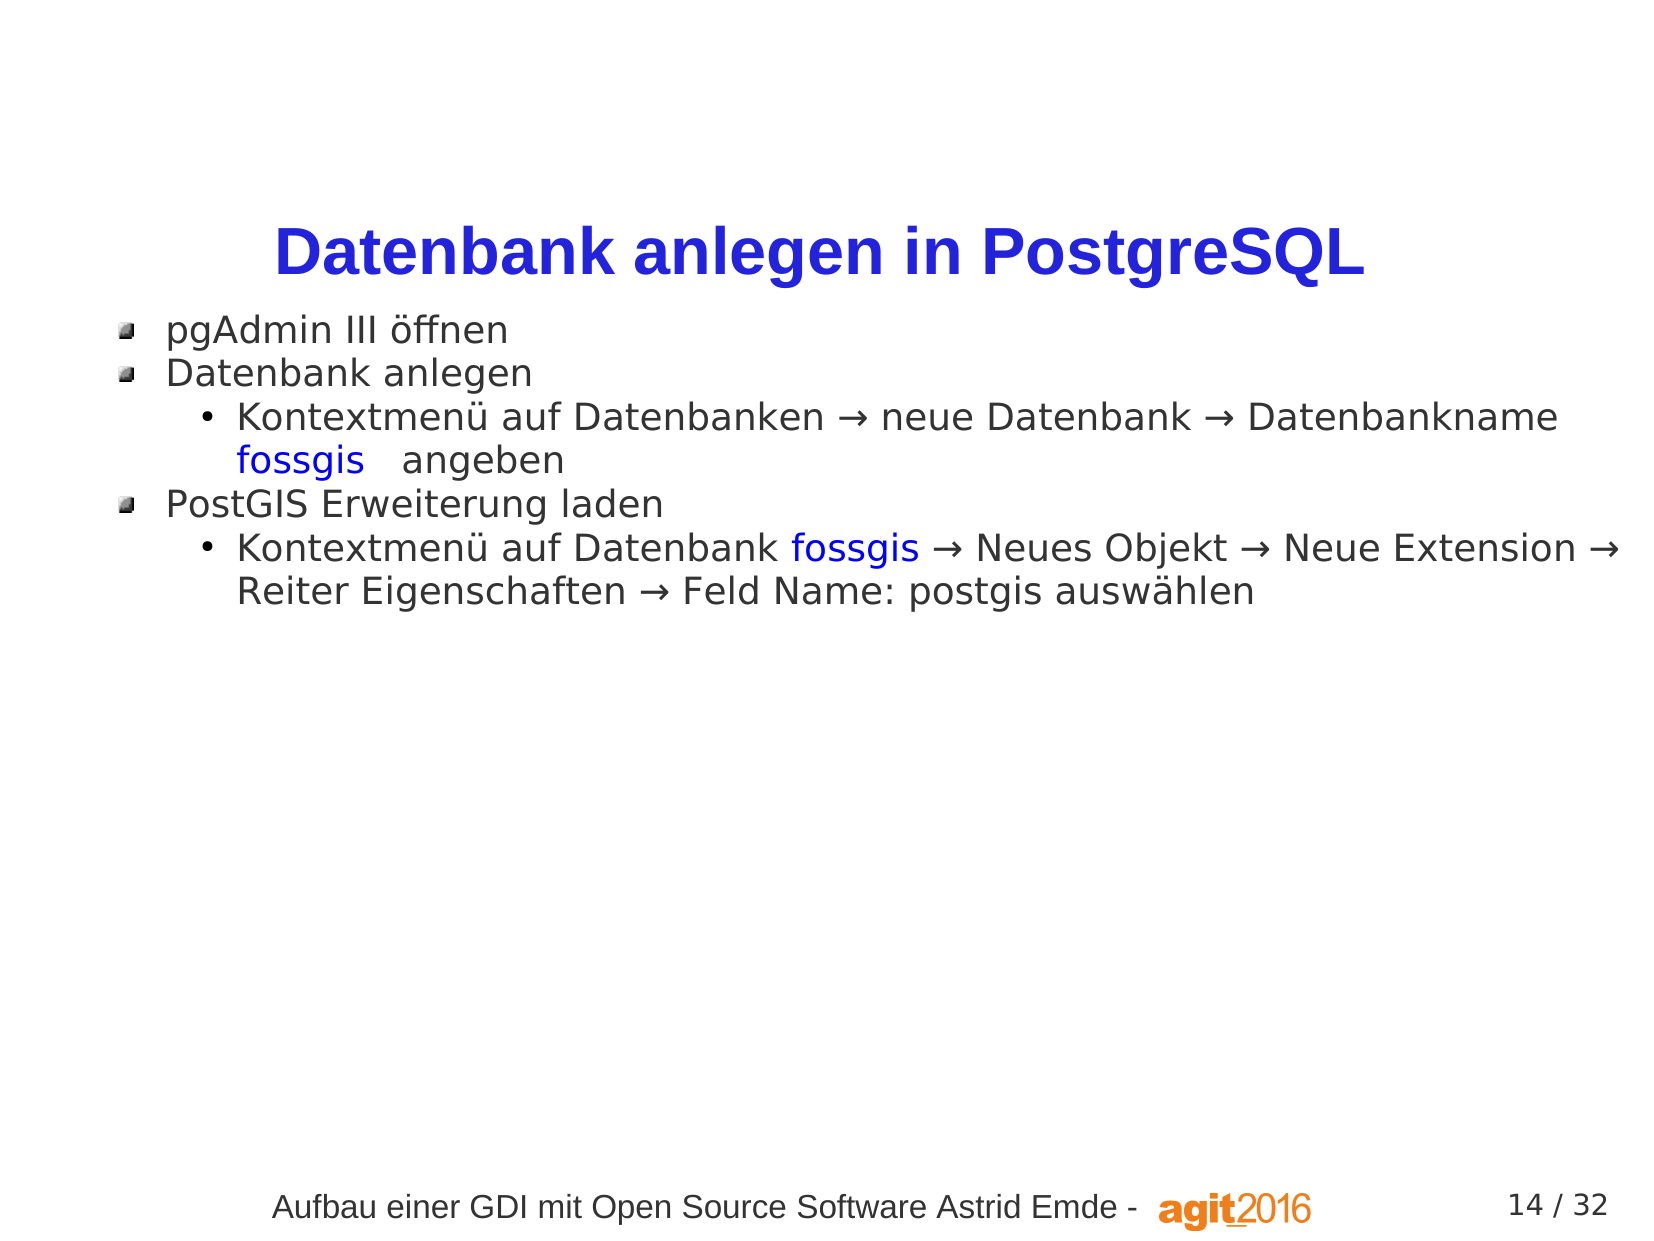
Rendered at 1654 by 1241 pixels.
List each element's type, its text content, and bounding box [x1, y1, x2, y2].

picture [1158, 1192, 1312, 1232]
text_box pgAdmin III öffnen Datenbank anlegen Kontextmenü auf Datenbanken → neue Datenbank → Datenbankname fossgis angeben PostGIS Erweiterung laden Kontextmenü auf Datenbank fossgis → Neues Objekt → Neue Extension → Reiter Eigenschaften → Feld Name: postgis auswählen [8, 301, 1654, 953]
title Datenbank anlegen in PostgreSQL [76, 177, 1565, 301]
